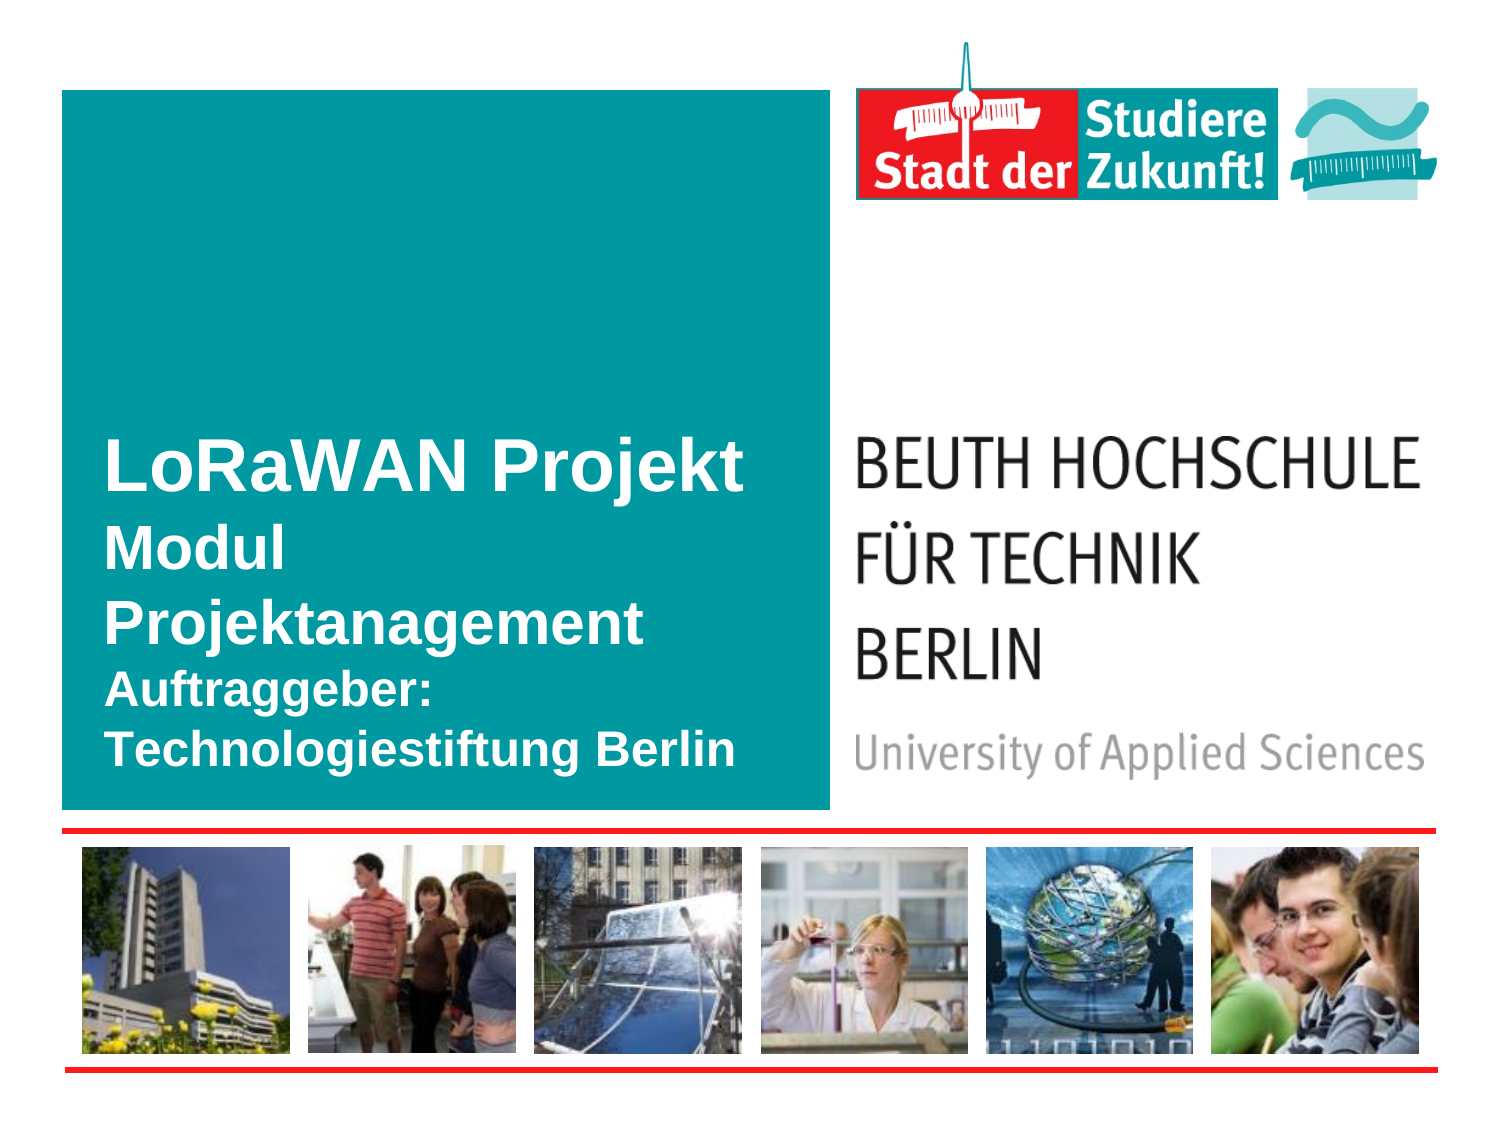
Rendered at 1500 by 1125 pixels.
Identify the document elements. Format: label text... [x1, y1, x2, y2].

text_box LoRaWAN Projekt Modul Projektanagement Auftraggeber: Technologiestiftung Berlin [88, 319, 810, 875]
picture [986, 847, 1193, 1054]
picture [308, 875, 516, 1053]
picture [1211, 847, 1419, 1054]
picture [82, 847, 290, 1054]
picture [534, 875, 742, 1054]
picture [761, 847, 968, 1054]
